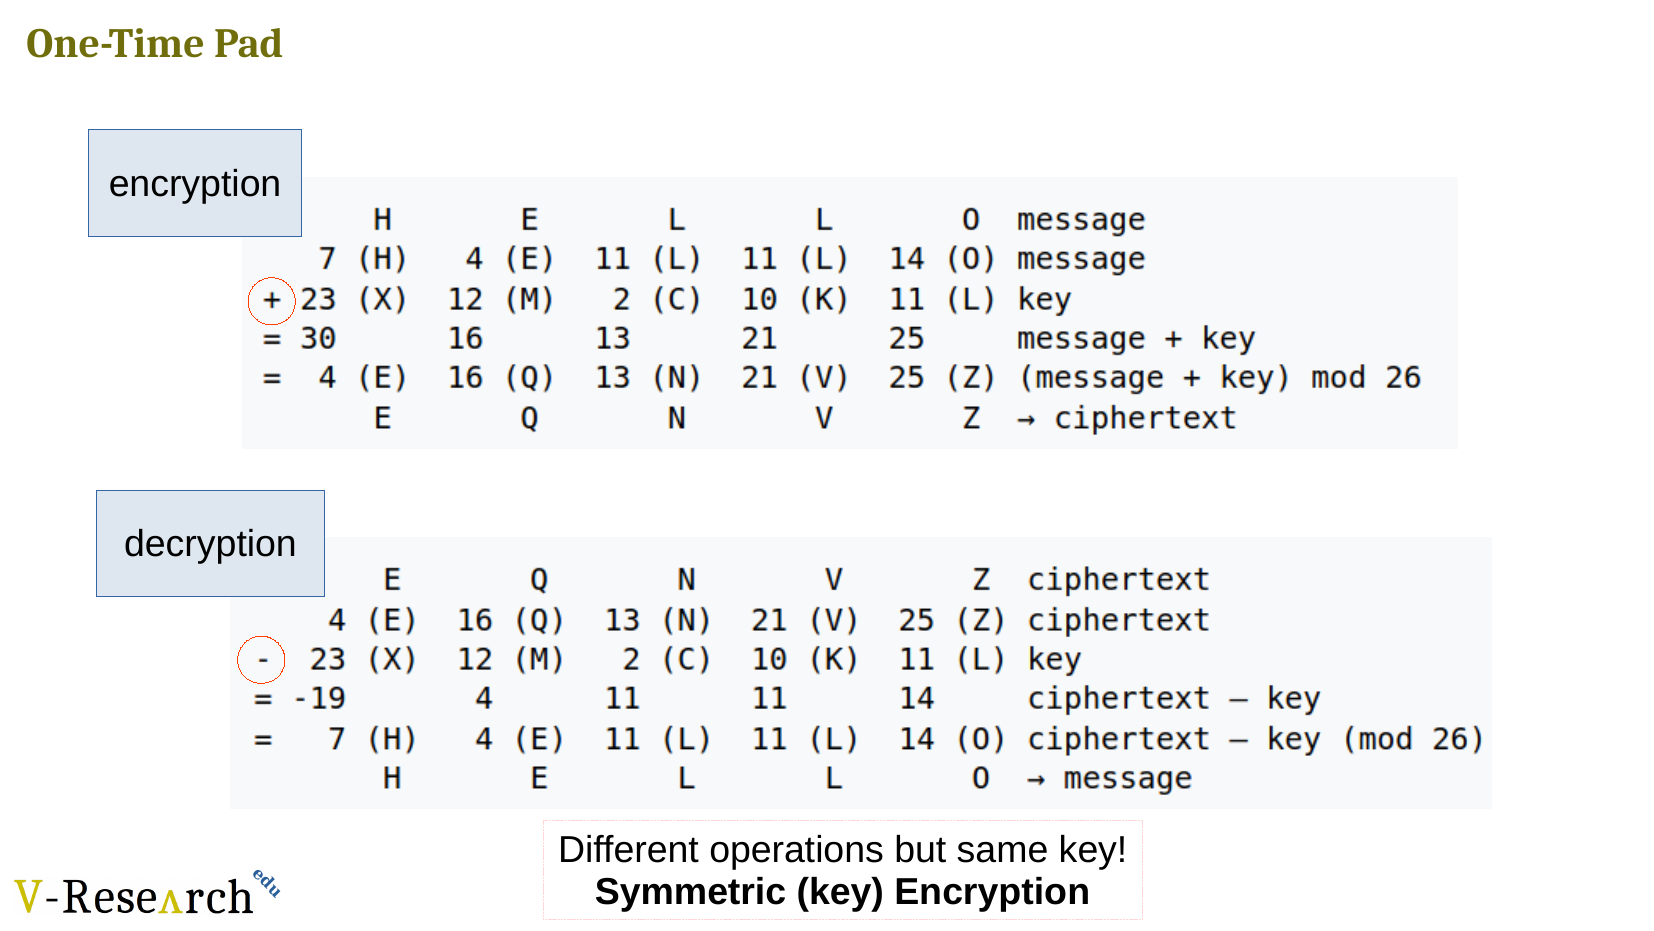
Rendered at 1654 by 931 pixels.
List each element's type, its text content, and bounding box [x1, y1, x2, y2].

picture [230, 537, 1492, 810]
text_box One-Time Pad [11, 12, 1193, 77]
picture [11, 876, 255, 916]
text_box encryption [88, 129, 302, 237]
text_box decryption [96, 490, 325, 597]
picture [242, 177, 1458, 449]
text_box edu [222, 847, 333, 931]
text_box Different operations but same key! Symmetric (key) Encryption [543, 820, 1143, 920]
